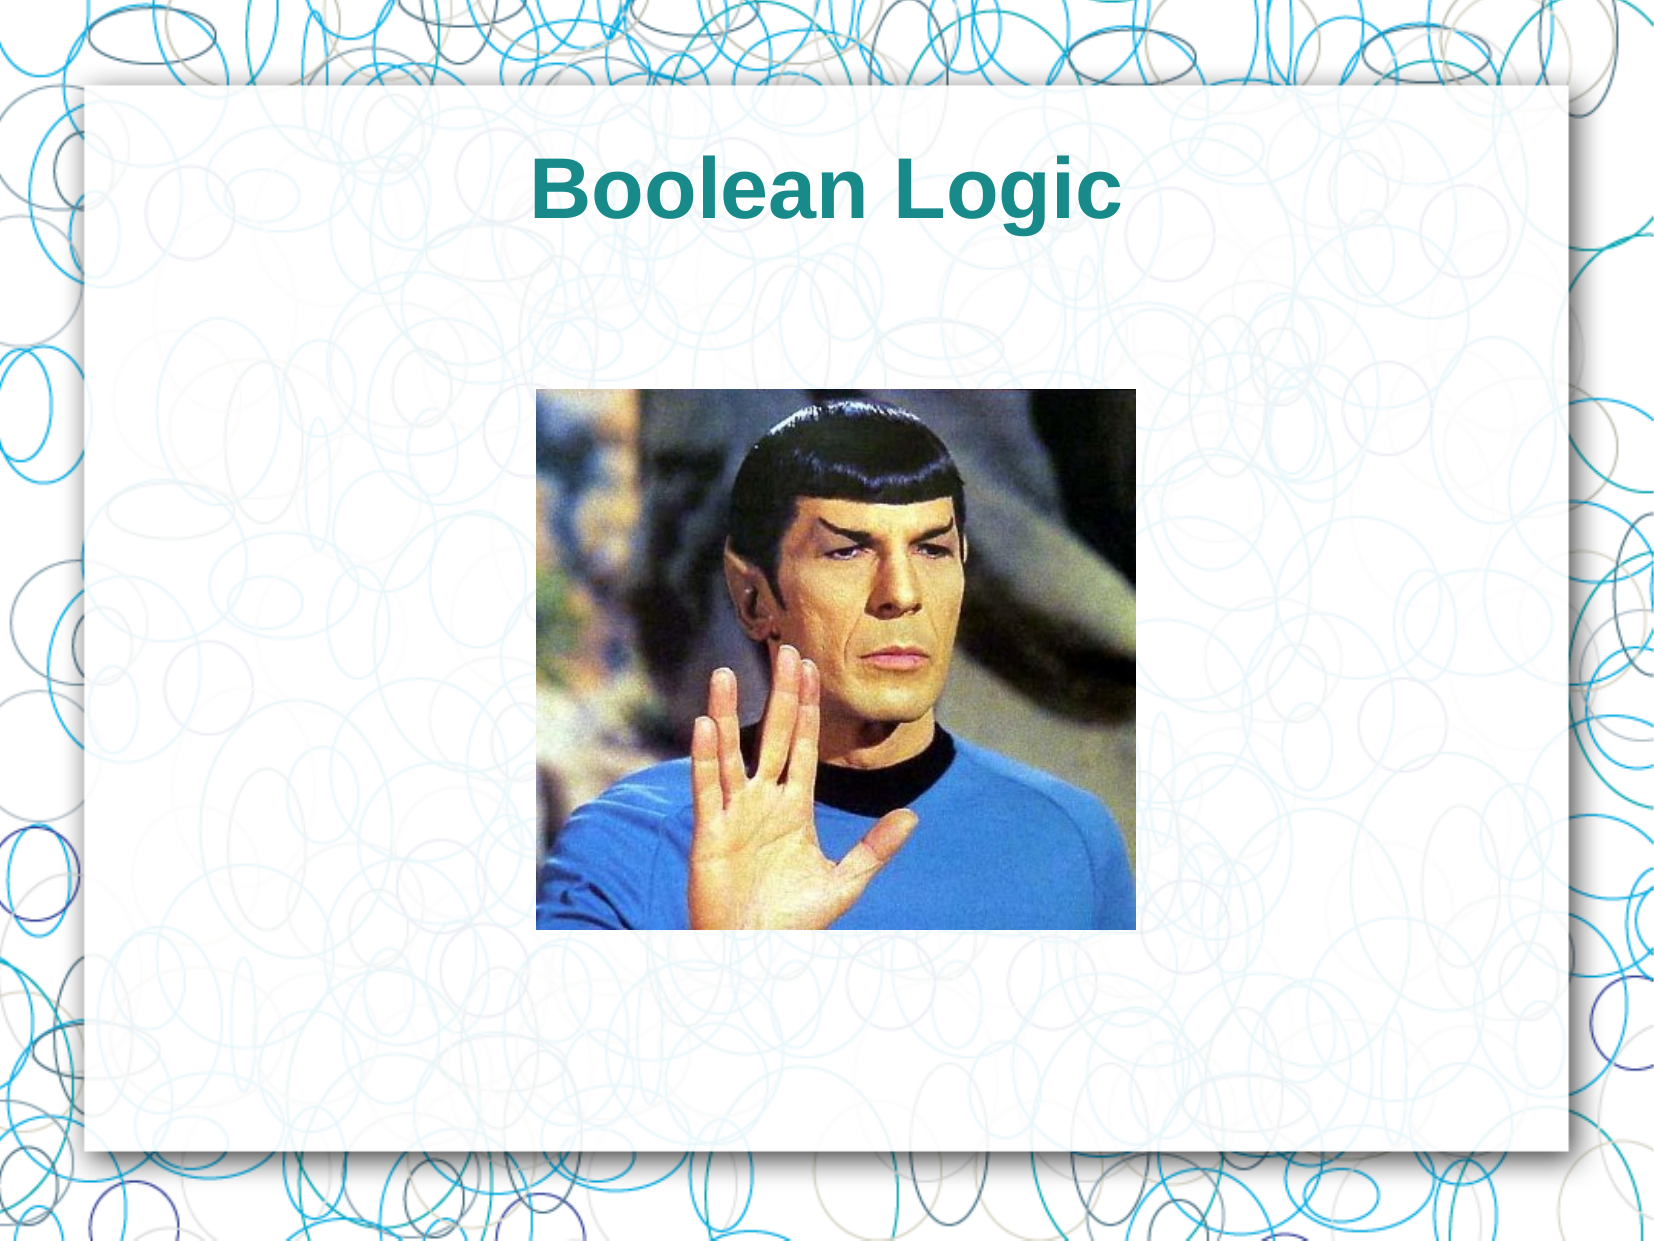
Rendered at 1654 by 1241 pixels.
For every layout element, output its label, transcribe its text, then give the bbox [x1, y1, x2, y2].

title Boolean Logic [82, 84, 1571, 292]
picture [0, 0, 1654, 1241]
